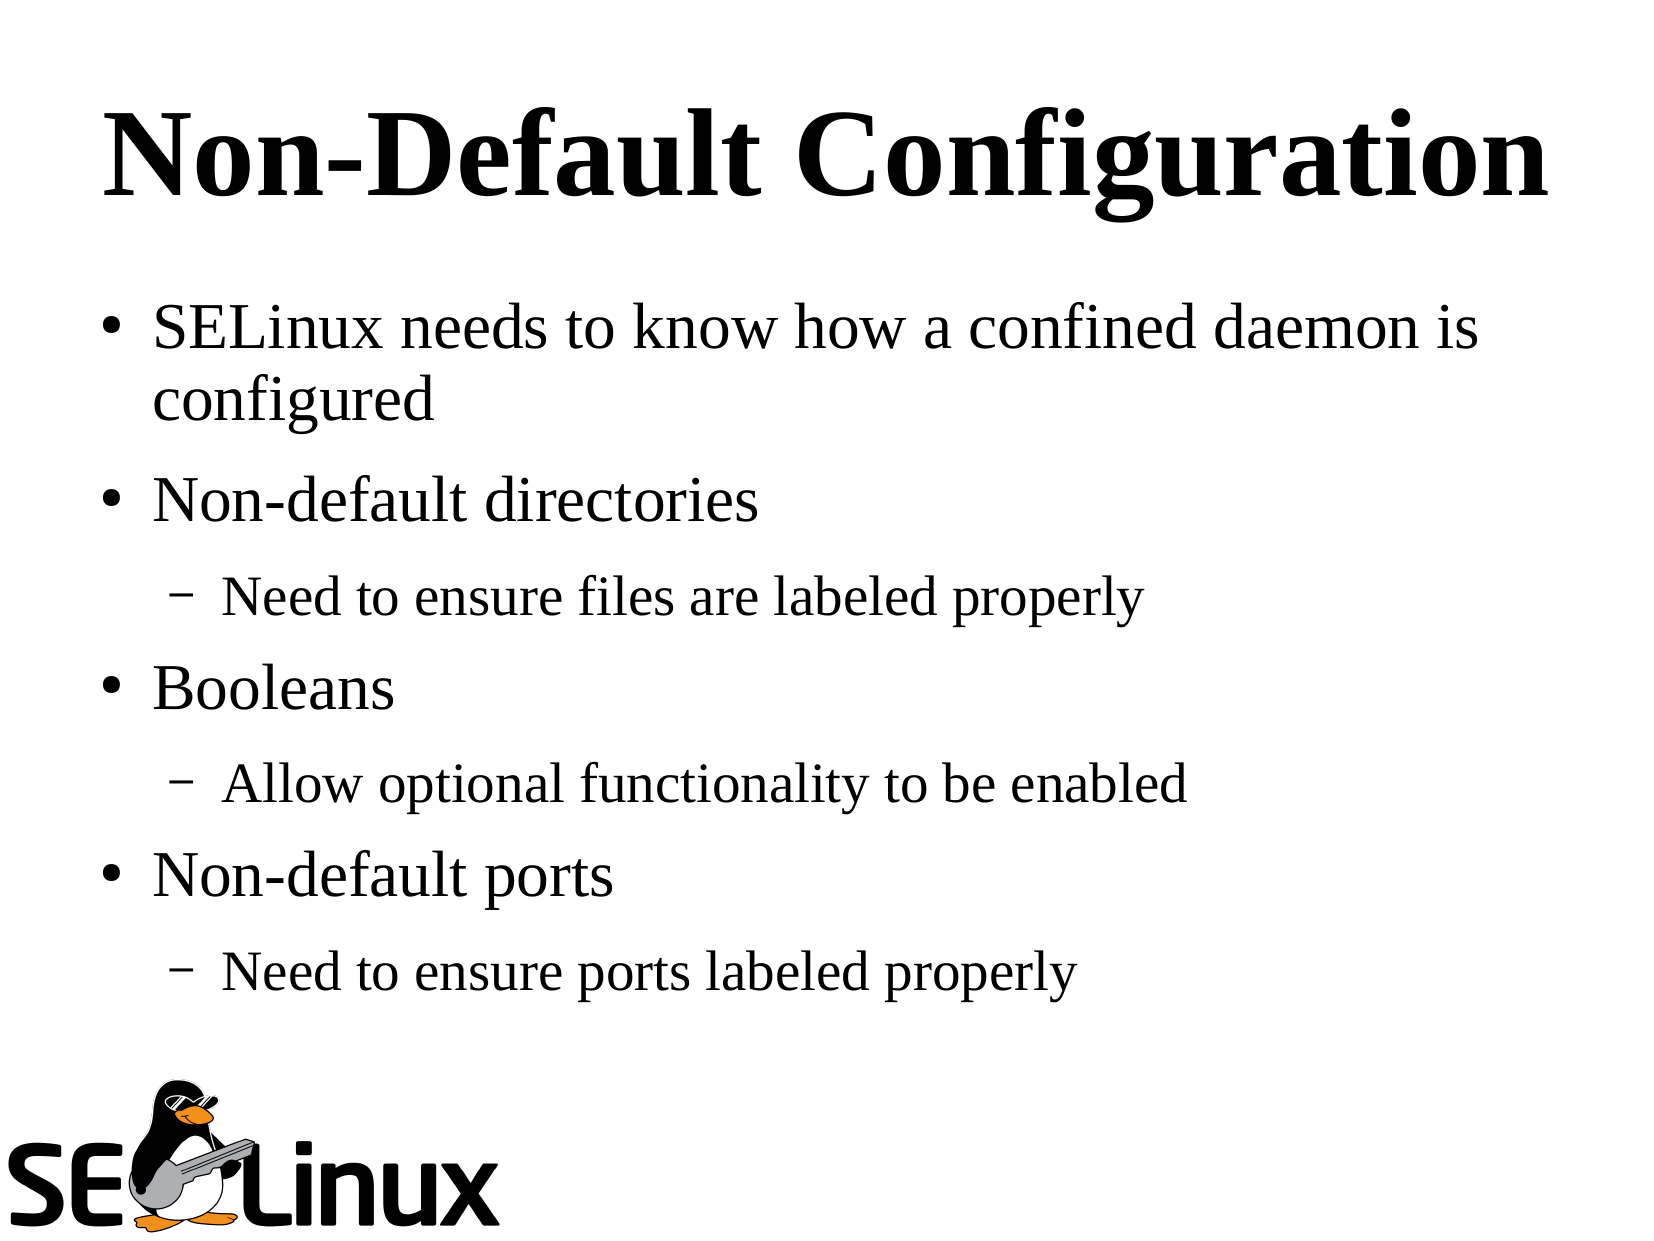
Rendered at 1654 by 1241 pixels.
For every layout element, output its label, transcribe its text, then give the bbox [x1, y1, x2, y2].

picture [0, 919, 526, 1241]
list SELinux needs to know how a confined daemon is configured Non-default directories Need to ensure files are labeled properly Booleans Allow optional functionality to be enabled Non-default ports Need to ensure ports labeled properly [82, 290, 1571, 1010]
title Non-Default Configuration [82, 49, 1571, 257]
